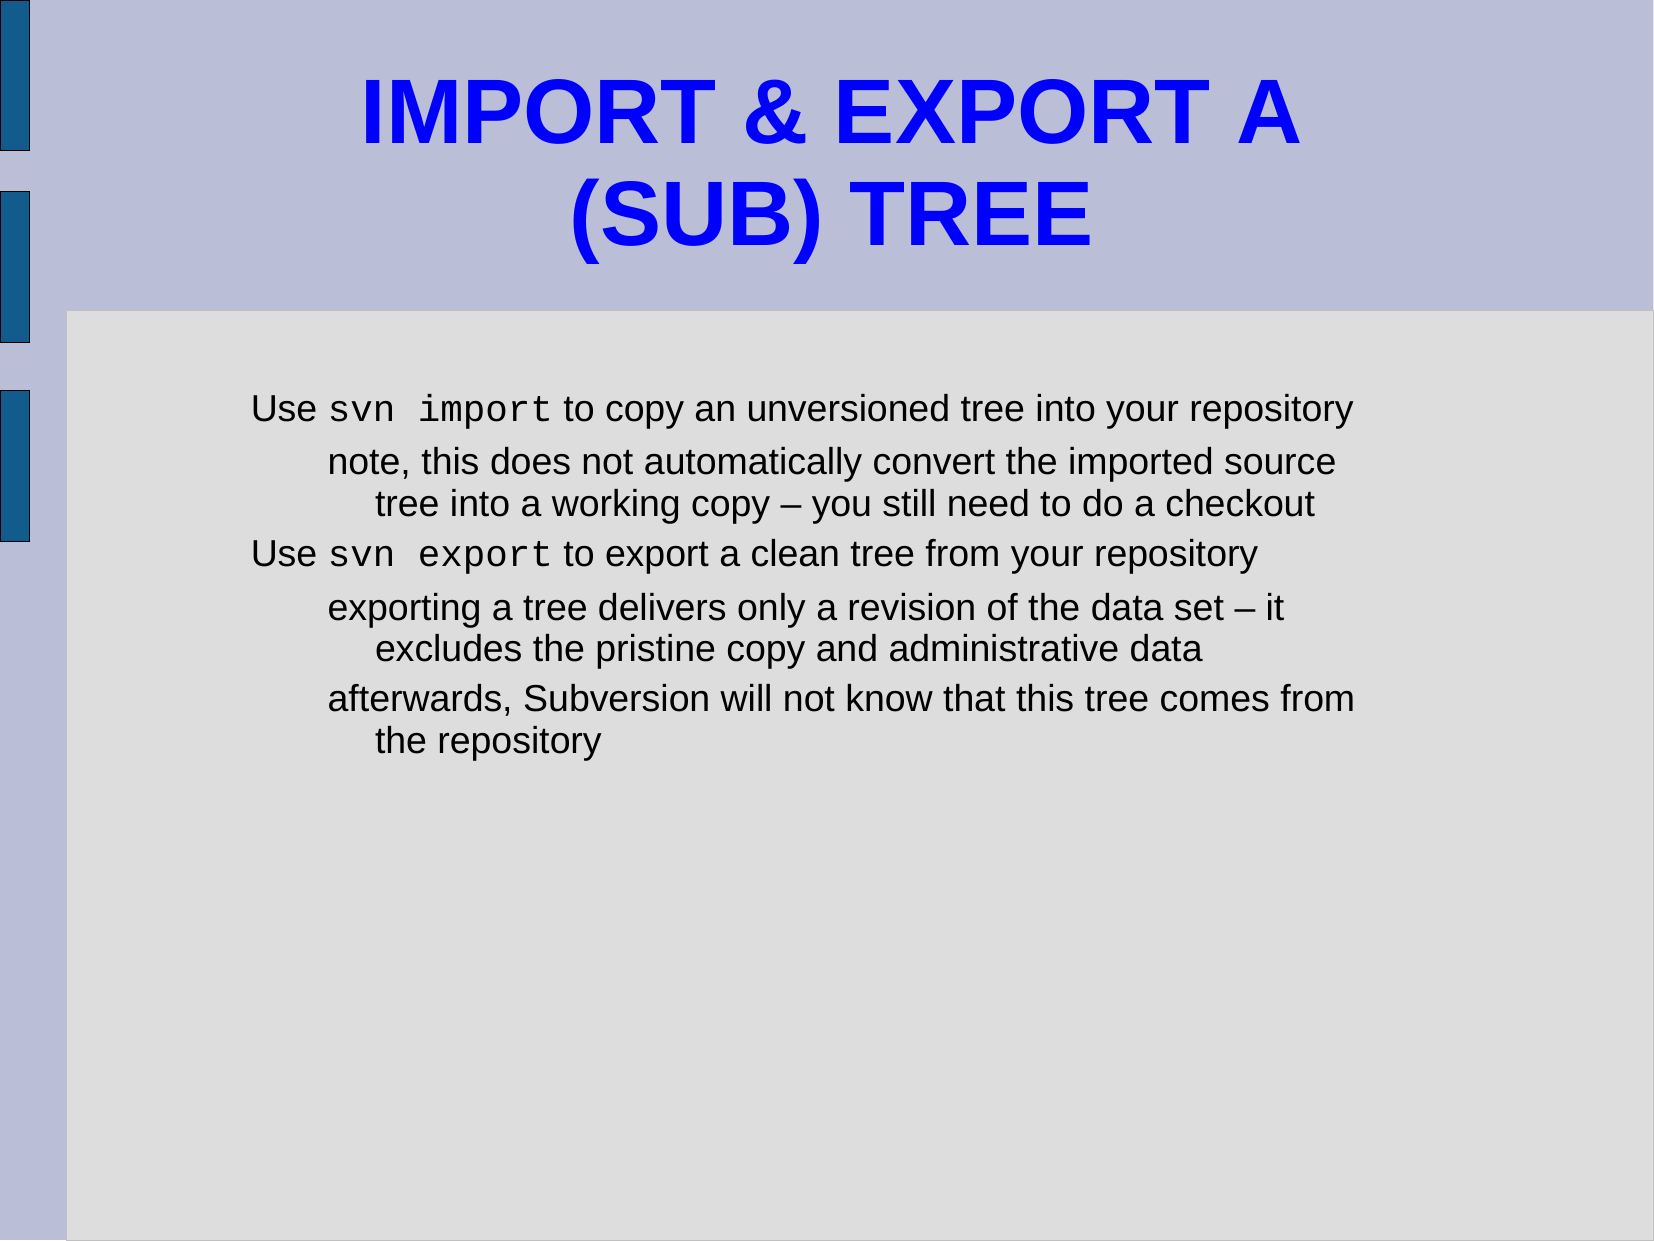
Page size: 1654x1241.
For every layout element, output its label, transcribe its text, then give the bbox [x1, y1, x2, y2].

list Use svn import to copy an unversioned tree into your repository note, this does not automatically convert the imported source tree into a working copy – you still need to do a checkout Use svn export to export a clean tree from your repository exporting a tree delivers only a revision of the data set – it excludes the pristine copy and administrative data afterwards, Subversion will not know that this tree comes from the repository [218, 379, 1388, 1117]
title IMPORT & EXPORT A (SUB) TREE [215, 48, 1449, 278]
